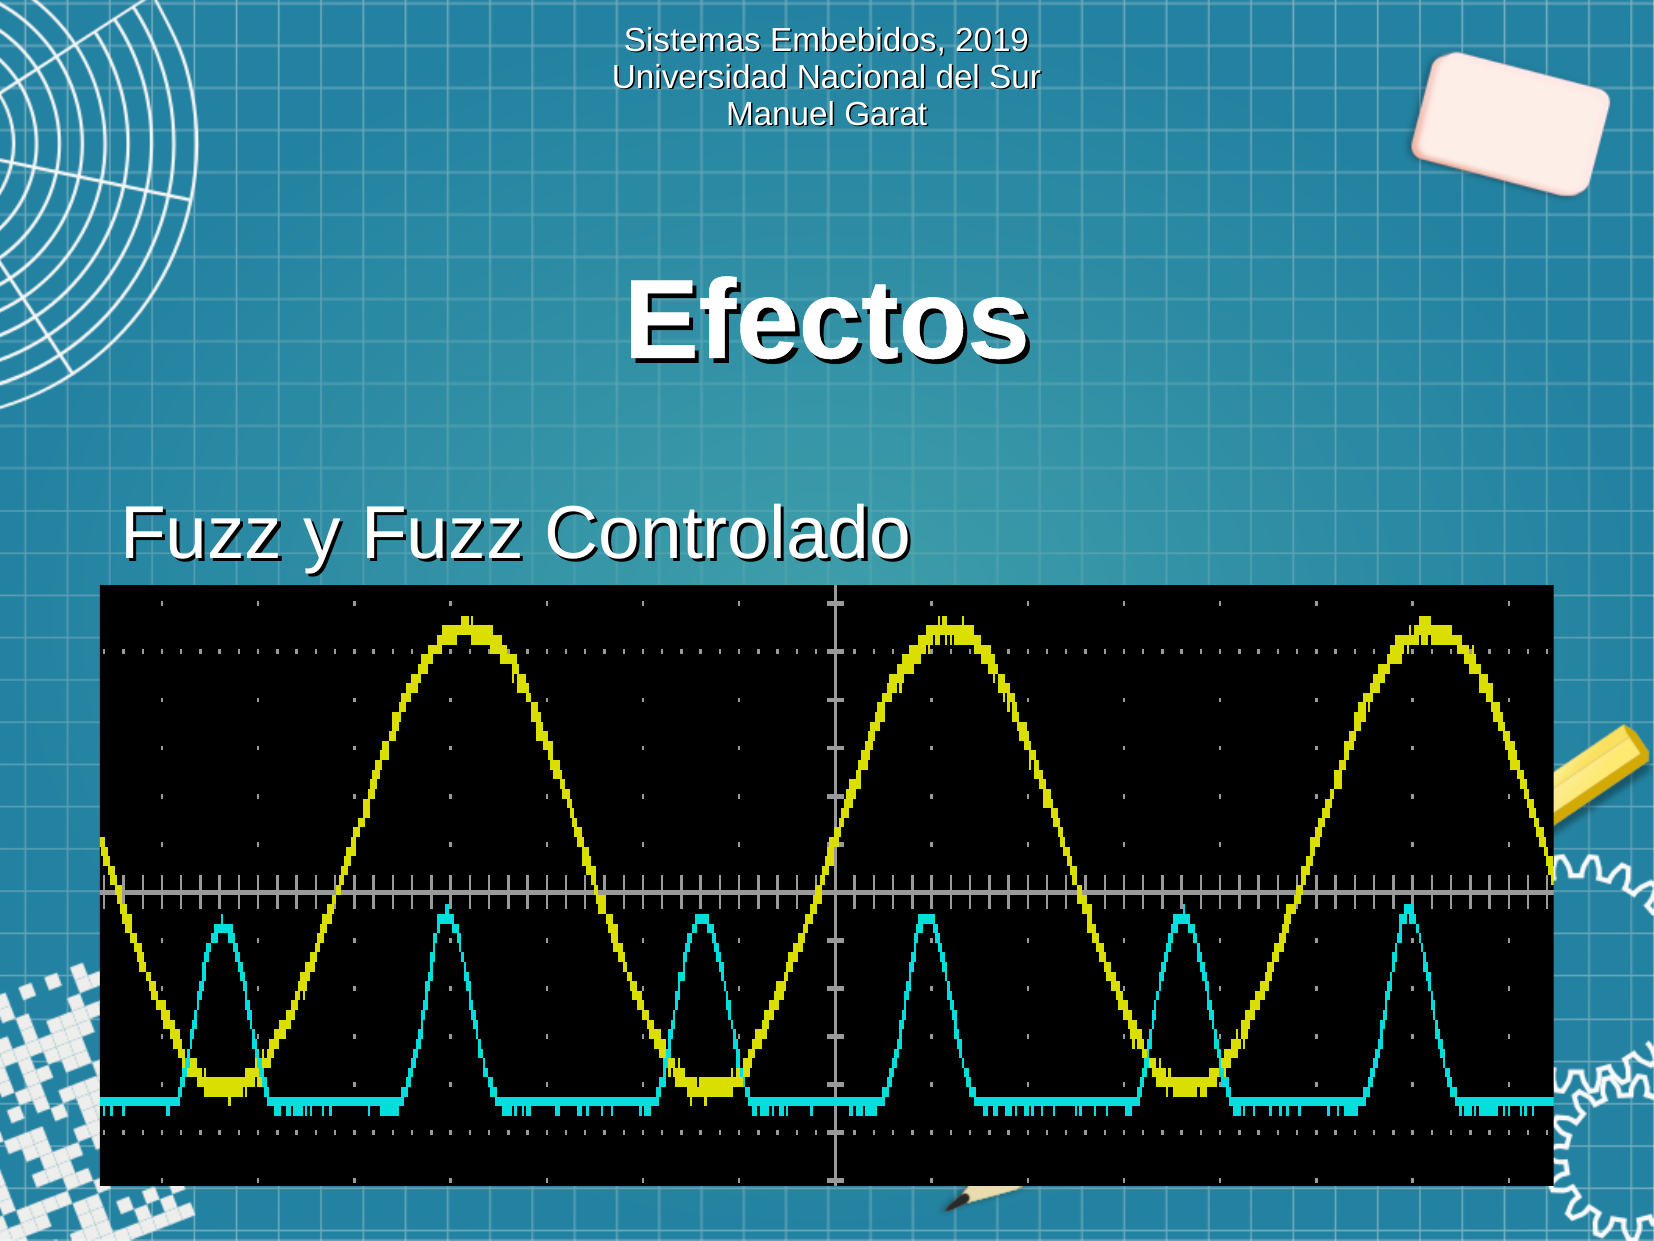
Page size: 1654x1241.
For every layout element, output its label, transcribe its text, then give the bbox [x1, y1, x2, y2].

text_box Sistemas Embebidos, 2019 Universidad Nacional del Sur Manuel Garat [600, 15, 1053, 139]
title Fuzz y Fuzz Controlado [120, 435, 1561, 631]
title Efectos [82, 177, 1571, 461]
picture [0, 0, 1654, 1241]
